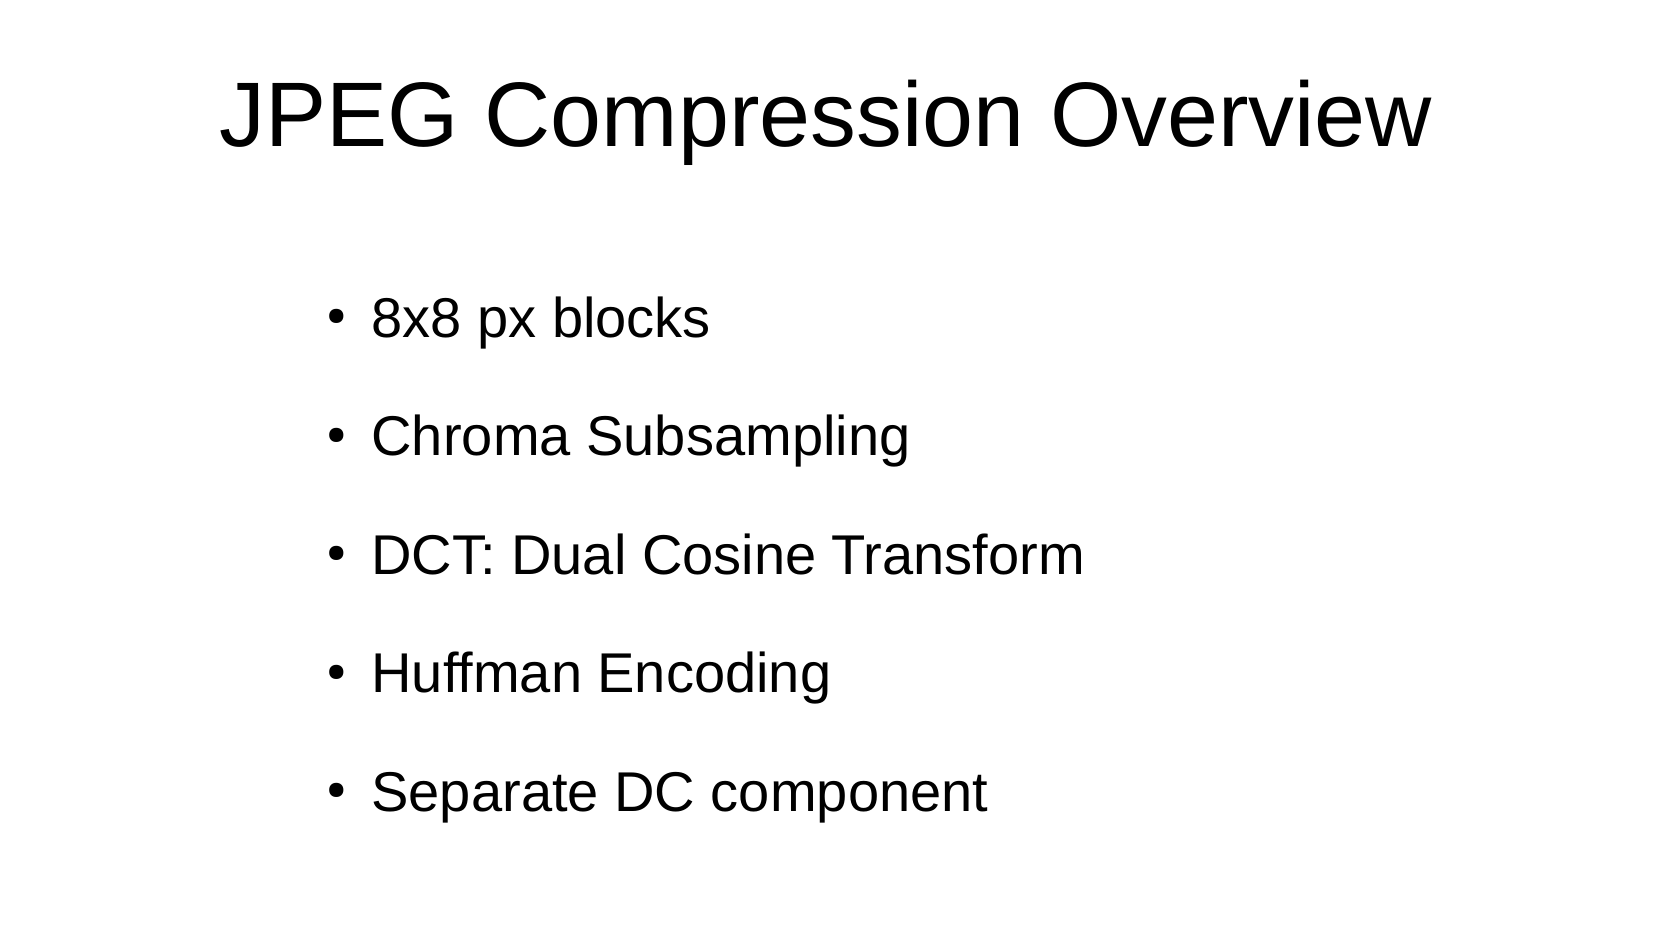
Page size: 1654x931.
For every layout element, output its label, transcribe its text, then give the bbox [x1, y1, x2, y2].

list 8x8 px blocks Chroma Subsampling DCT: Dual Cosine Transform Huffman Encoding Separate DC component [311, 255, 1388, 826]
title JPEG Compression Overview [82, 37, 1571, 193]
